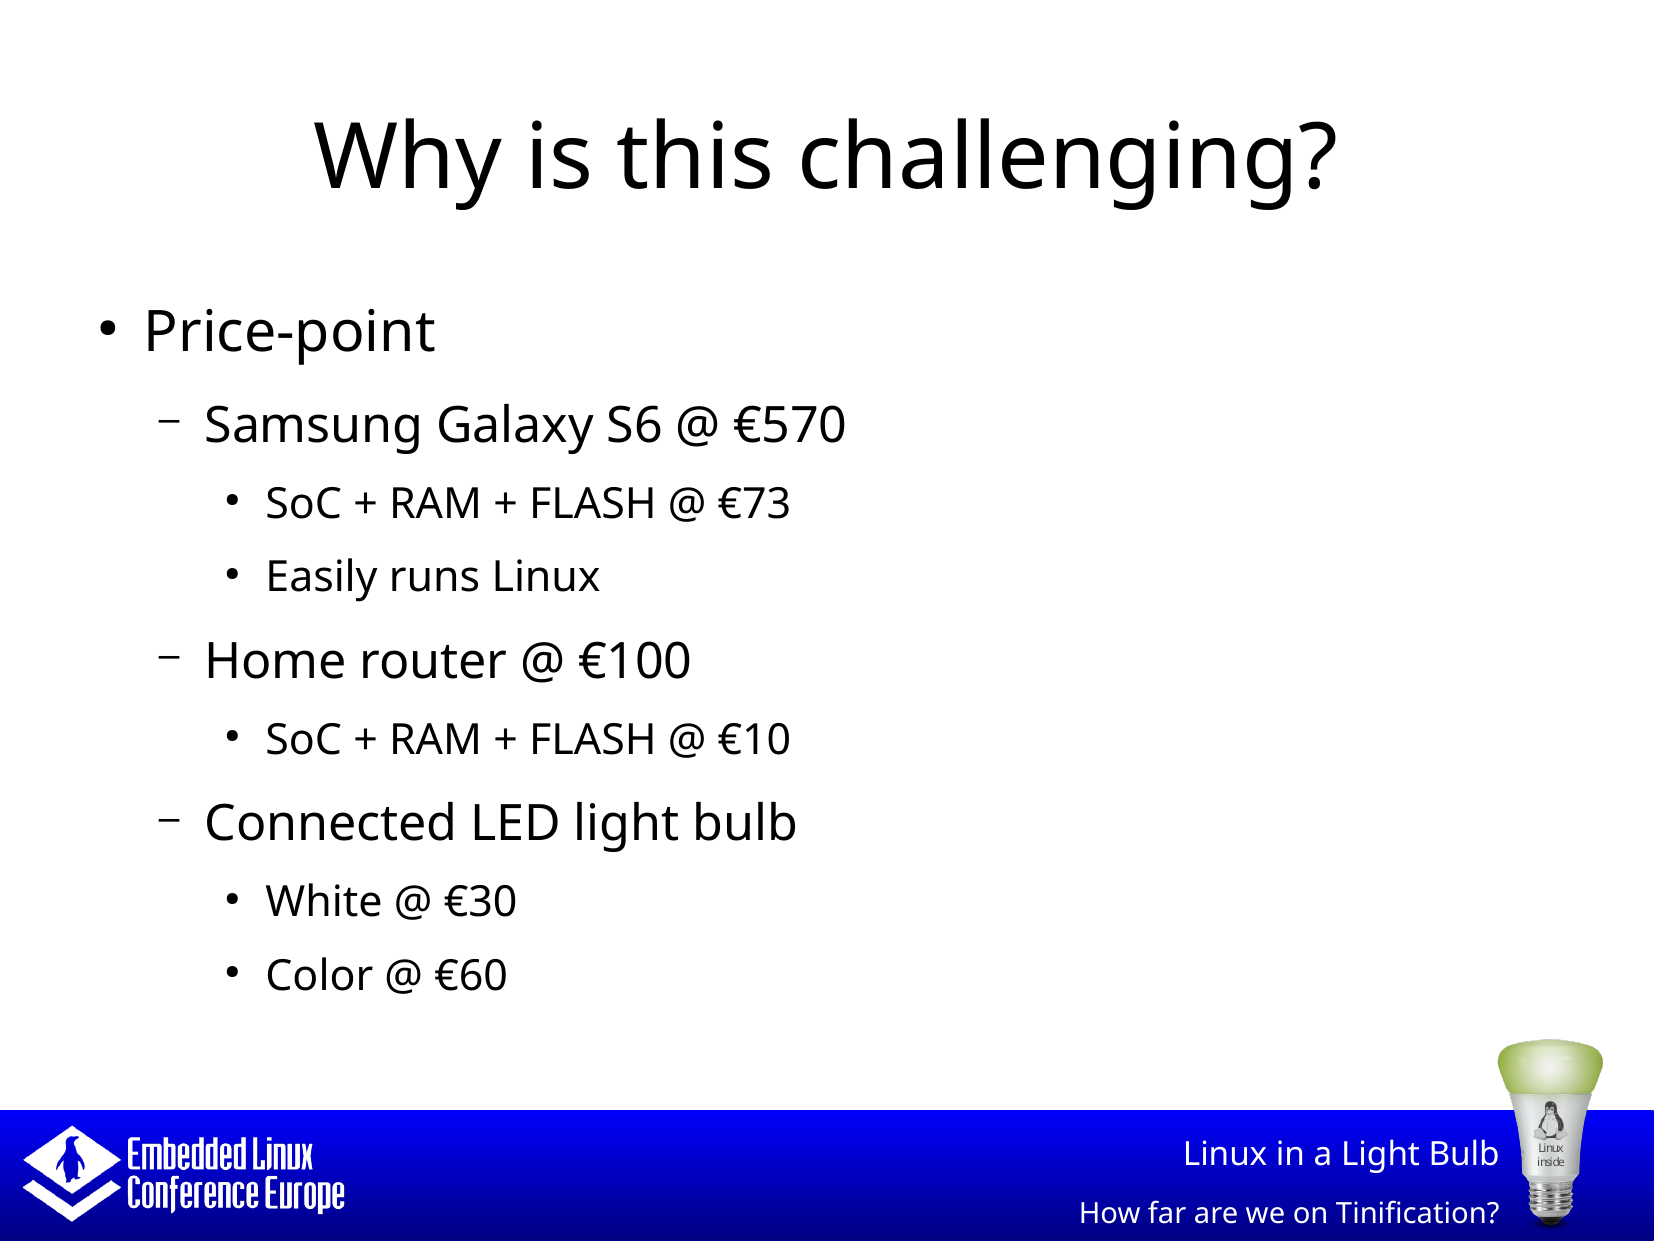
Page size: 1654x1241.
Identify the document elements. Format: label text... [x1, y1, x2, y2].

title Why is this challenging? [82, 49, 1571, 257]
list Price-point Samsung Galaxy S6 @ €570 SoC + RAM + FLASH @ €73 Easily runs Linux Home router @ €100 SoC + RAM + FLASH @ €10 Connected LED light bulb White @ €30 Color @ €60 [82, 290, 1571, 1010]
picture [18, 1120, 349, 1226]
